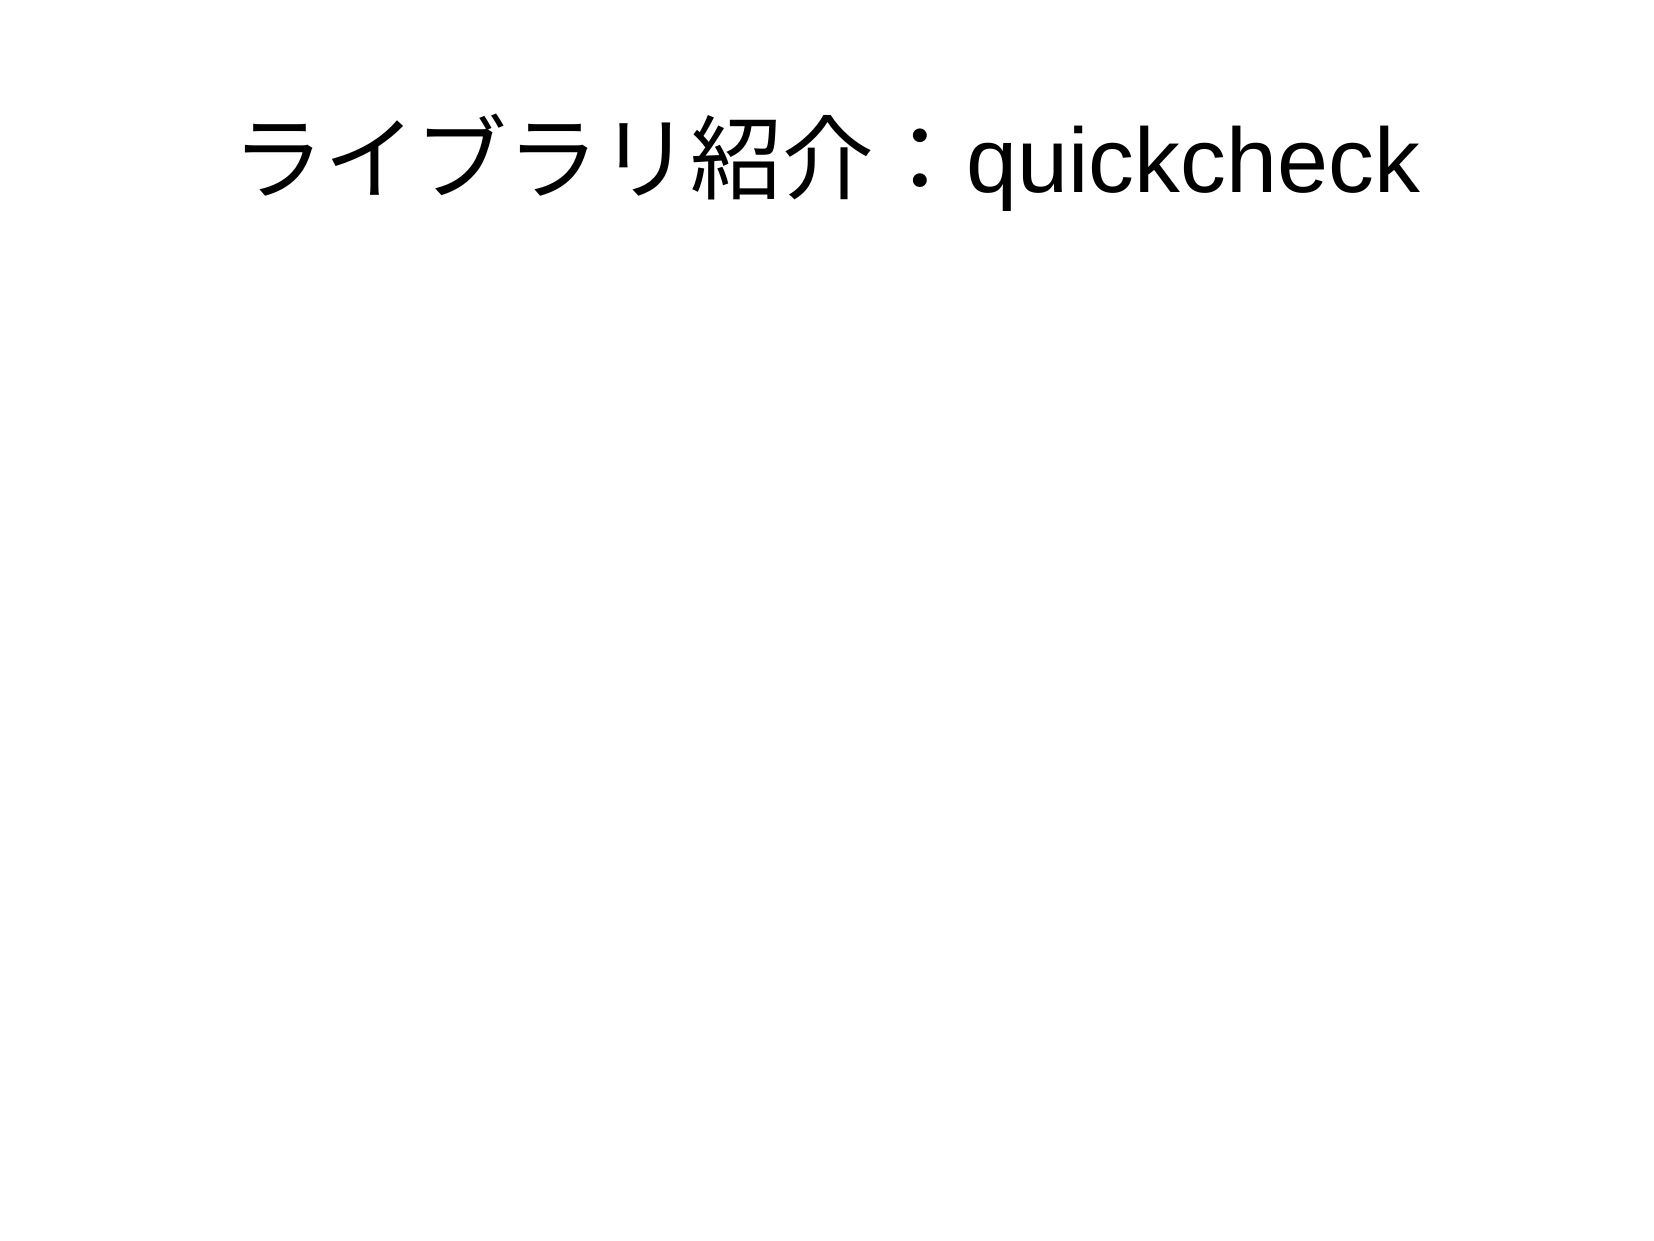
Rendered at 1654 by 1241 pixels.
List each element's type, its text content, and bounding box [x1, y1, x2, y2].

title ライブラリ紹介：quickcheck [82, 49, 1571, 257]
